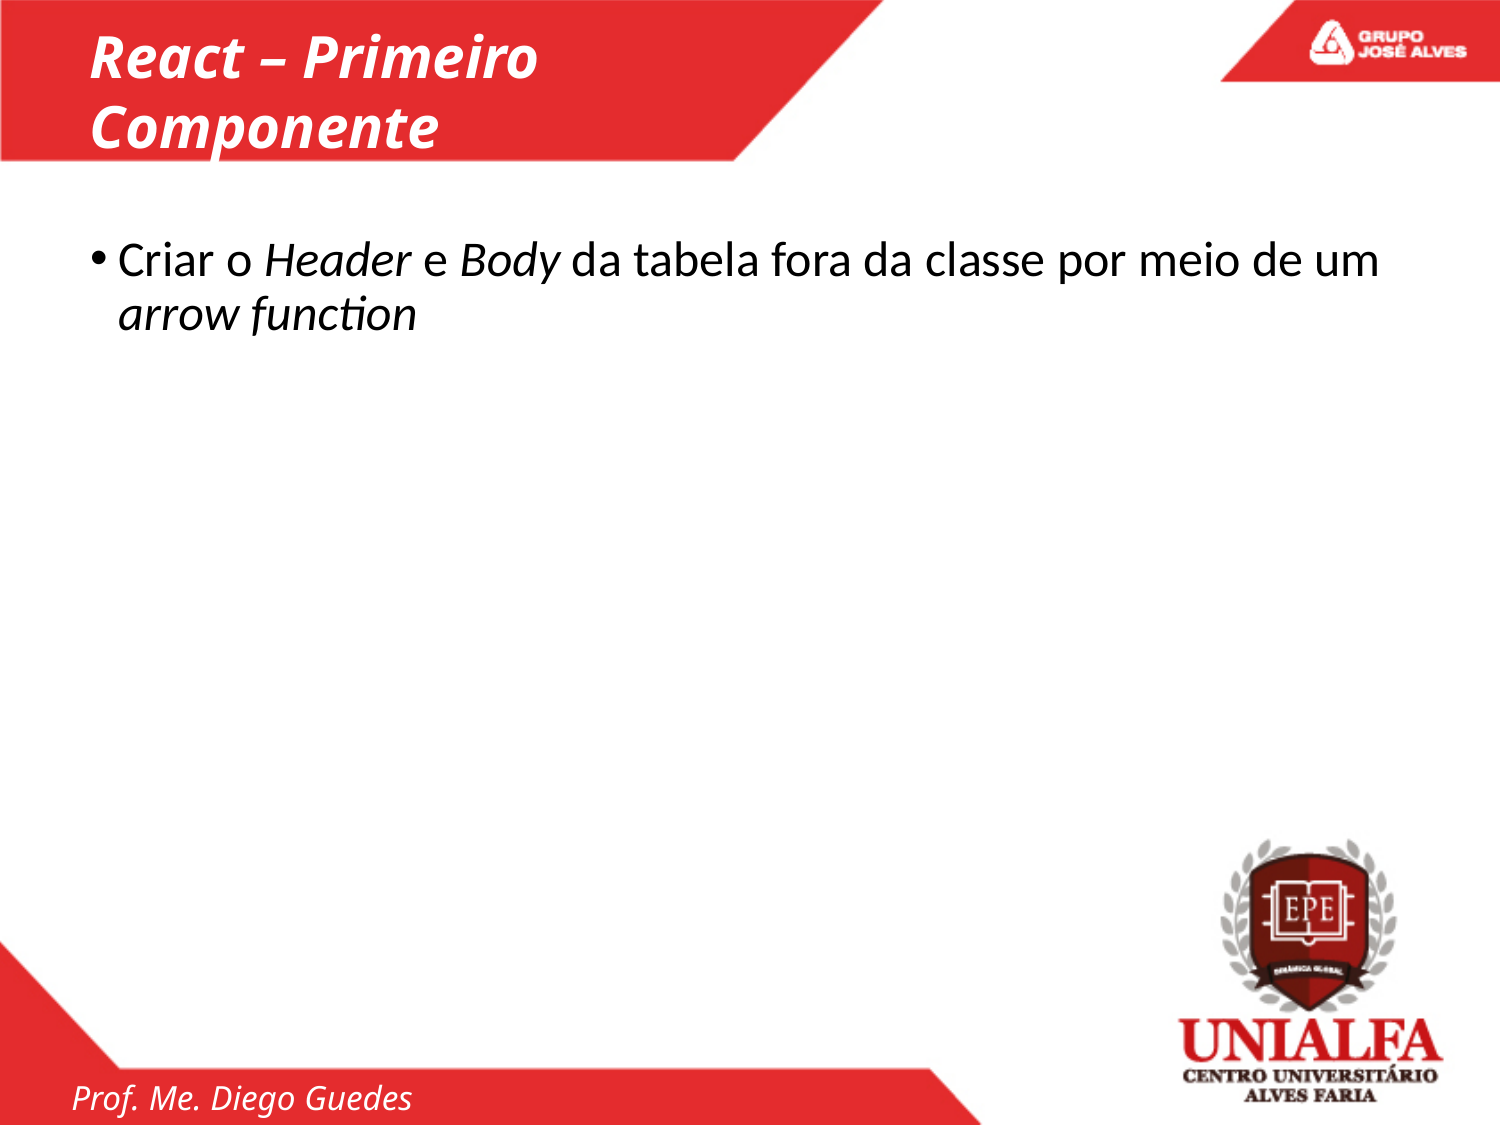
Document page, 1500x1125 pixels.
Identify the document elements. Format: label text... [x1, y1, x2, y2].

text_box Prof. Me. Diego Guedes [56, 1070, 711, 1125]
text_box React – Primeiro Componente [75, 12, 740, 168]
list Criar o Header e Body da tabela fora da classe por meio de um arrow function [75, 225, 1426, 933]
picture [0, 0, 1500, 1125]
